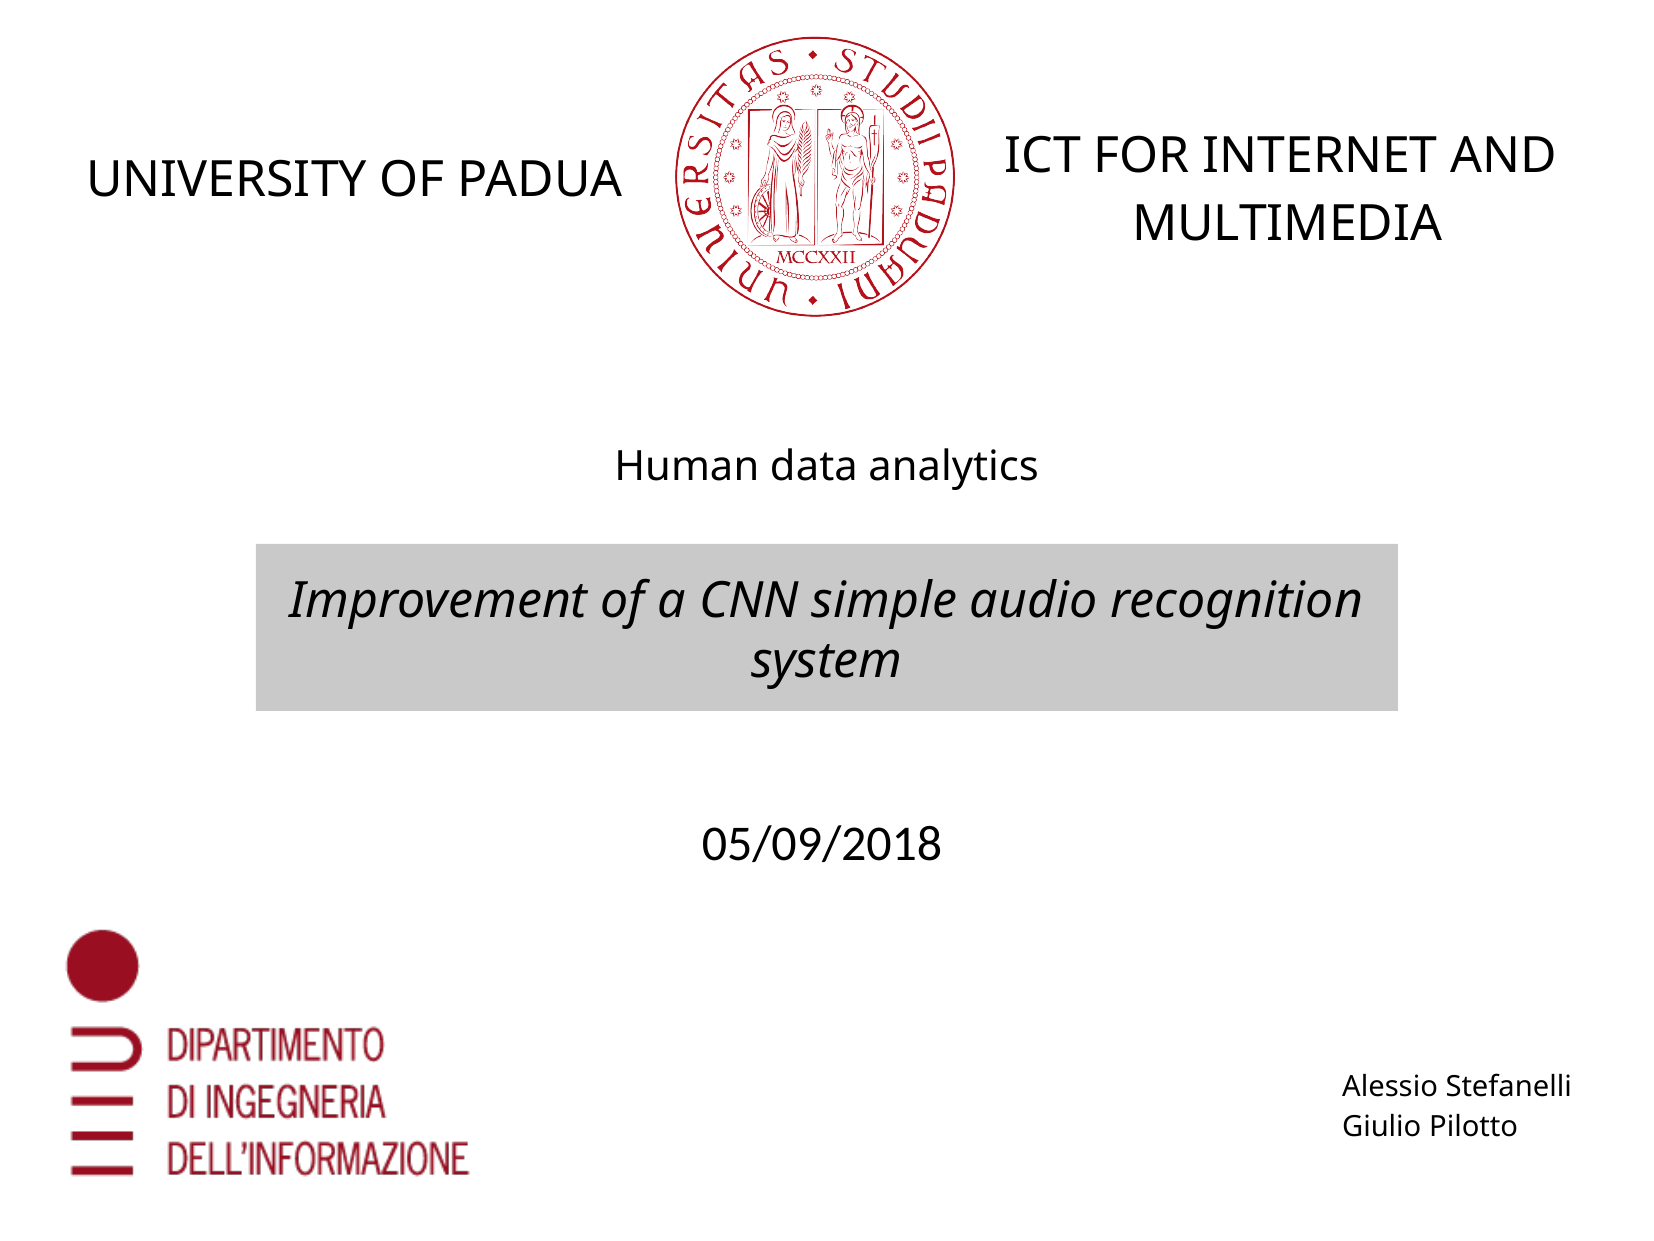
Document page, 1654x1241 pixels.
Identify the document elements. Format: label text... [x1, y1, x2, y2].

picture [673, 33, 957, 319]
text_box Improvement of a CNN simple audio recognition system [255, 543, 1398, 711]
text_box UNIVERSITY OF PADUA [42, 139, 667, 216]
text_box 05/09/2018 [686, 803, 967, 879]
picture [47, 803, 556, 1241]
text_box Human data analytics [604, 415, 1050, 513]
text_box Alessio Stefanelli Giulio Pilotto [1327, 1061, 1608, 1149]
text_box ICT FOR INTERNET AND MULTIMEDIA [957, 118, 1619, 257]
